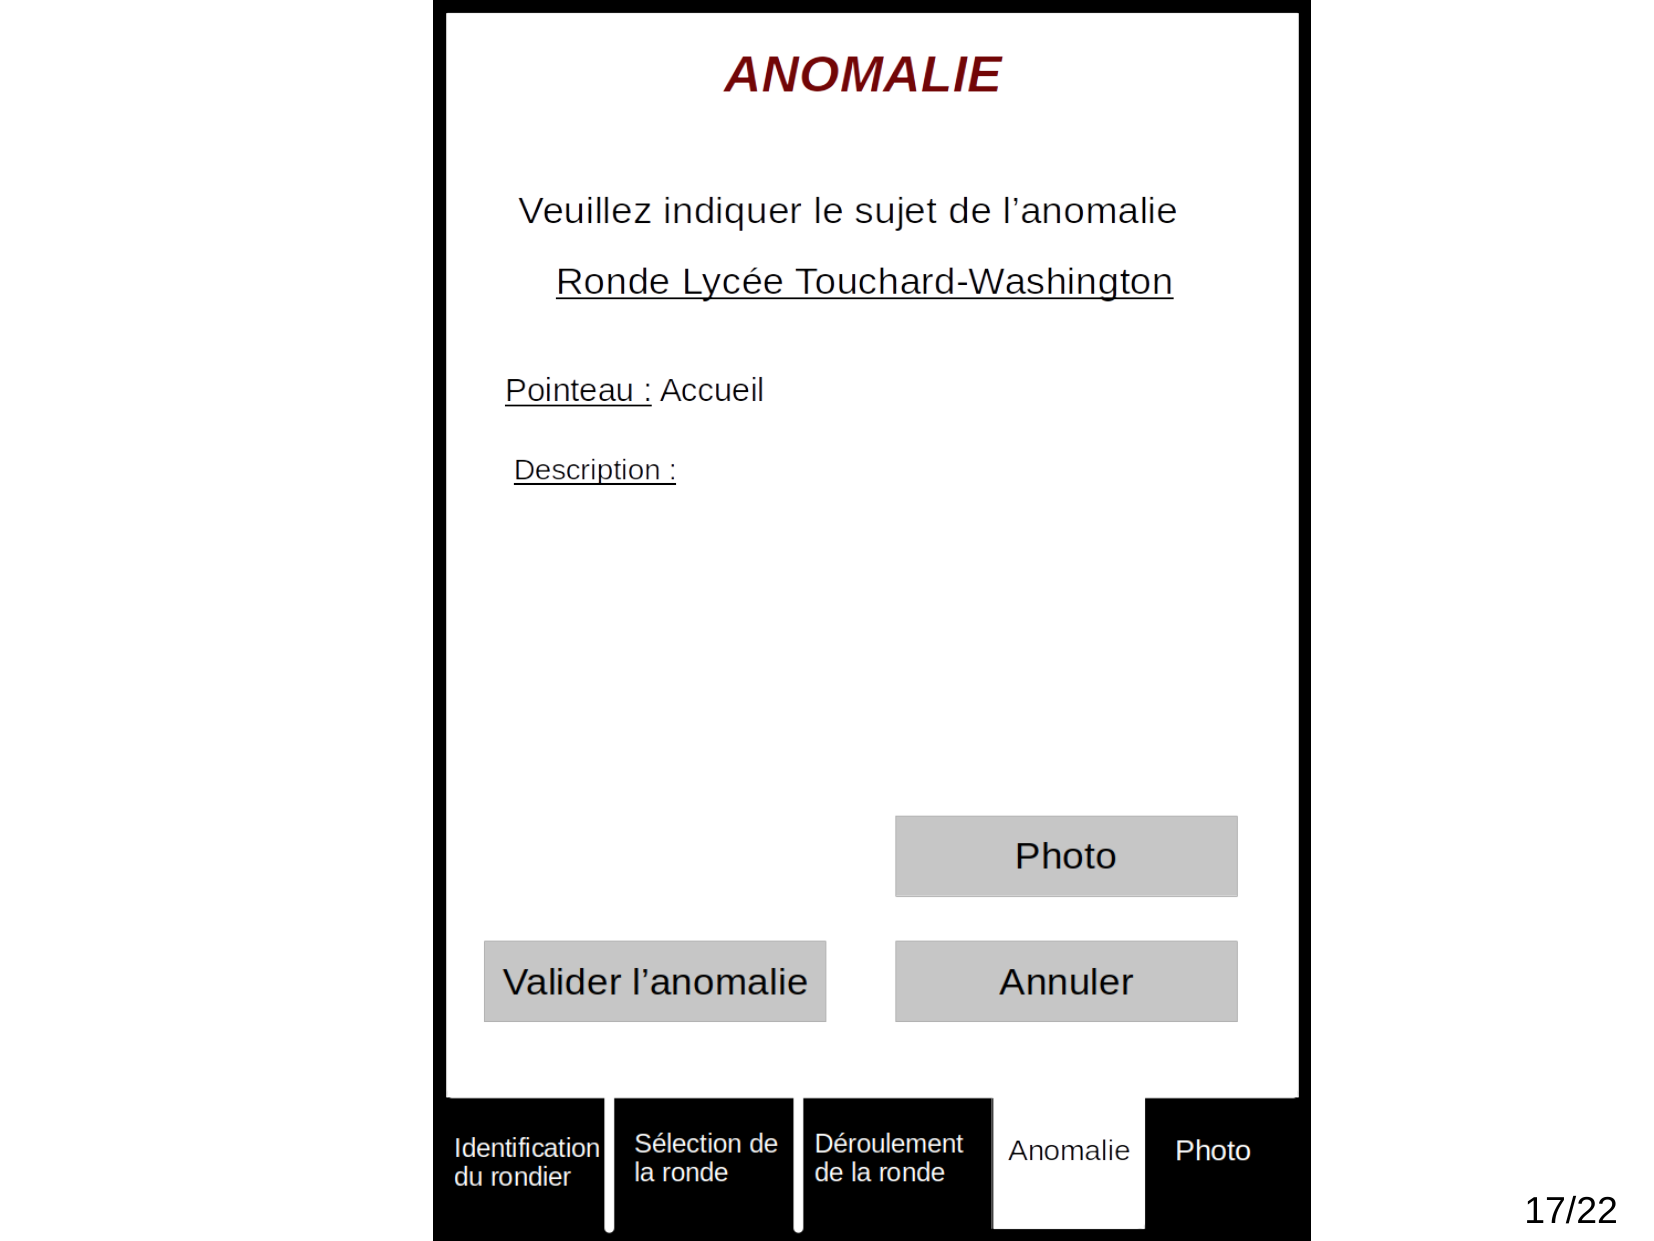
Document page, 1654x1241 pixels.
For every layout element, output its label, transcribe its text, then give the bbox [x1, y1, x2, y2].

picture [433, 0, 1311, 1241]
text_box <numéro>/22 [1520, 1182, 1654, 1241]
